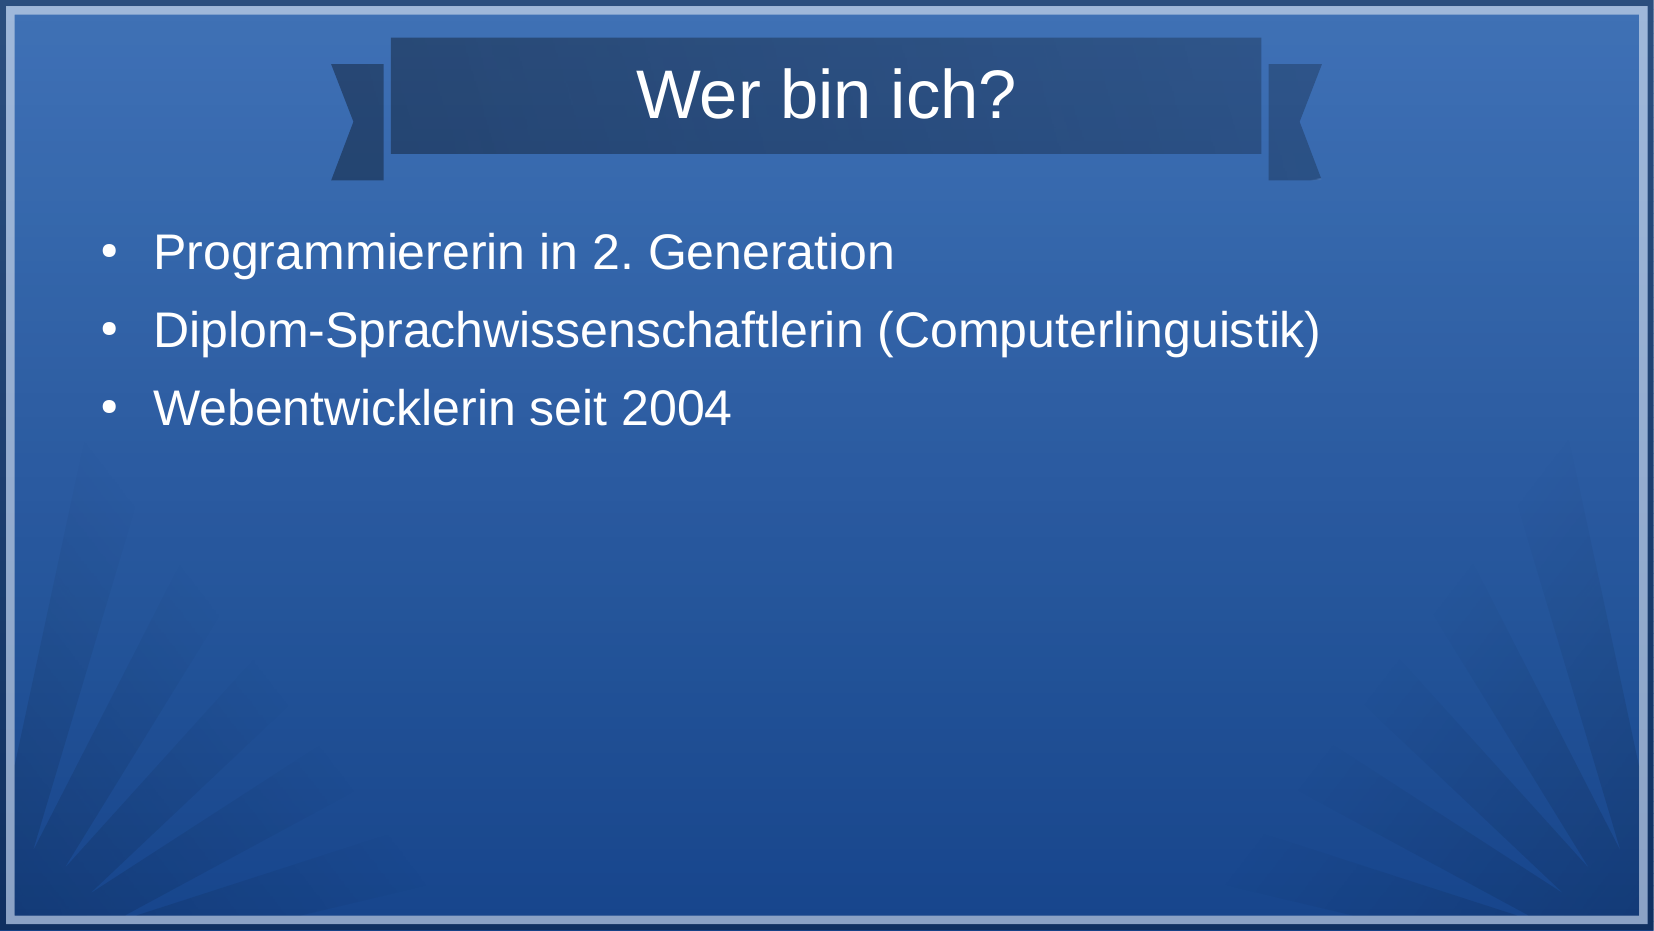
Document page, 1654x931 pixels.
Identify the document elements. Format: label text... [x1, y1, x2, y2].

title Wer bin ich? [389, 35, 1264, 154]
list Programmiererin in 2. Generation Diplom-Sprachwissenschaftlerin (Computerlinguistik) Webentwicklerin seit 2004 [82, 224, 1571, 848]
